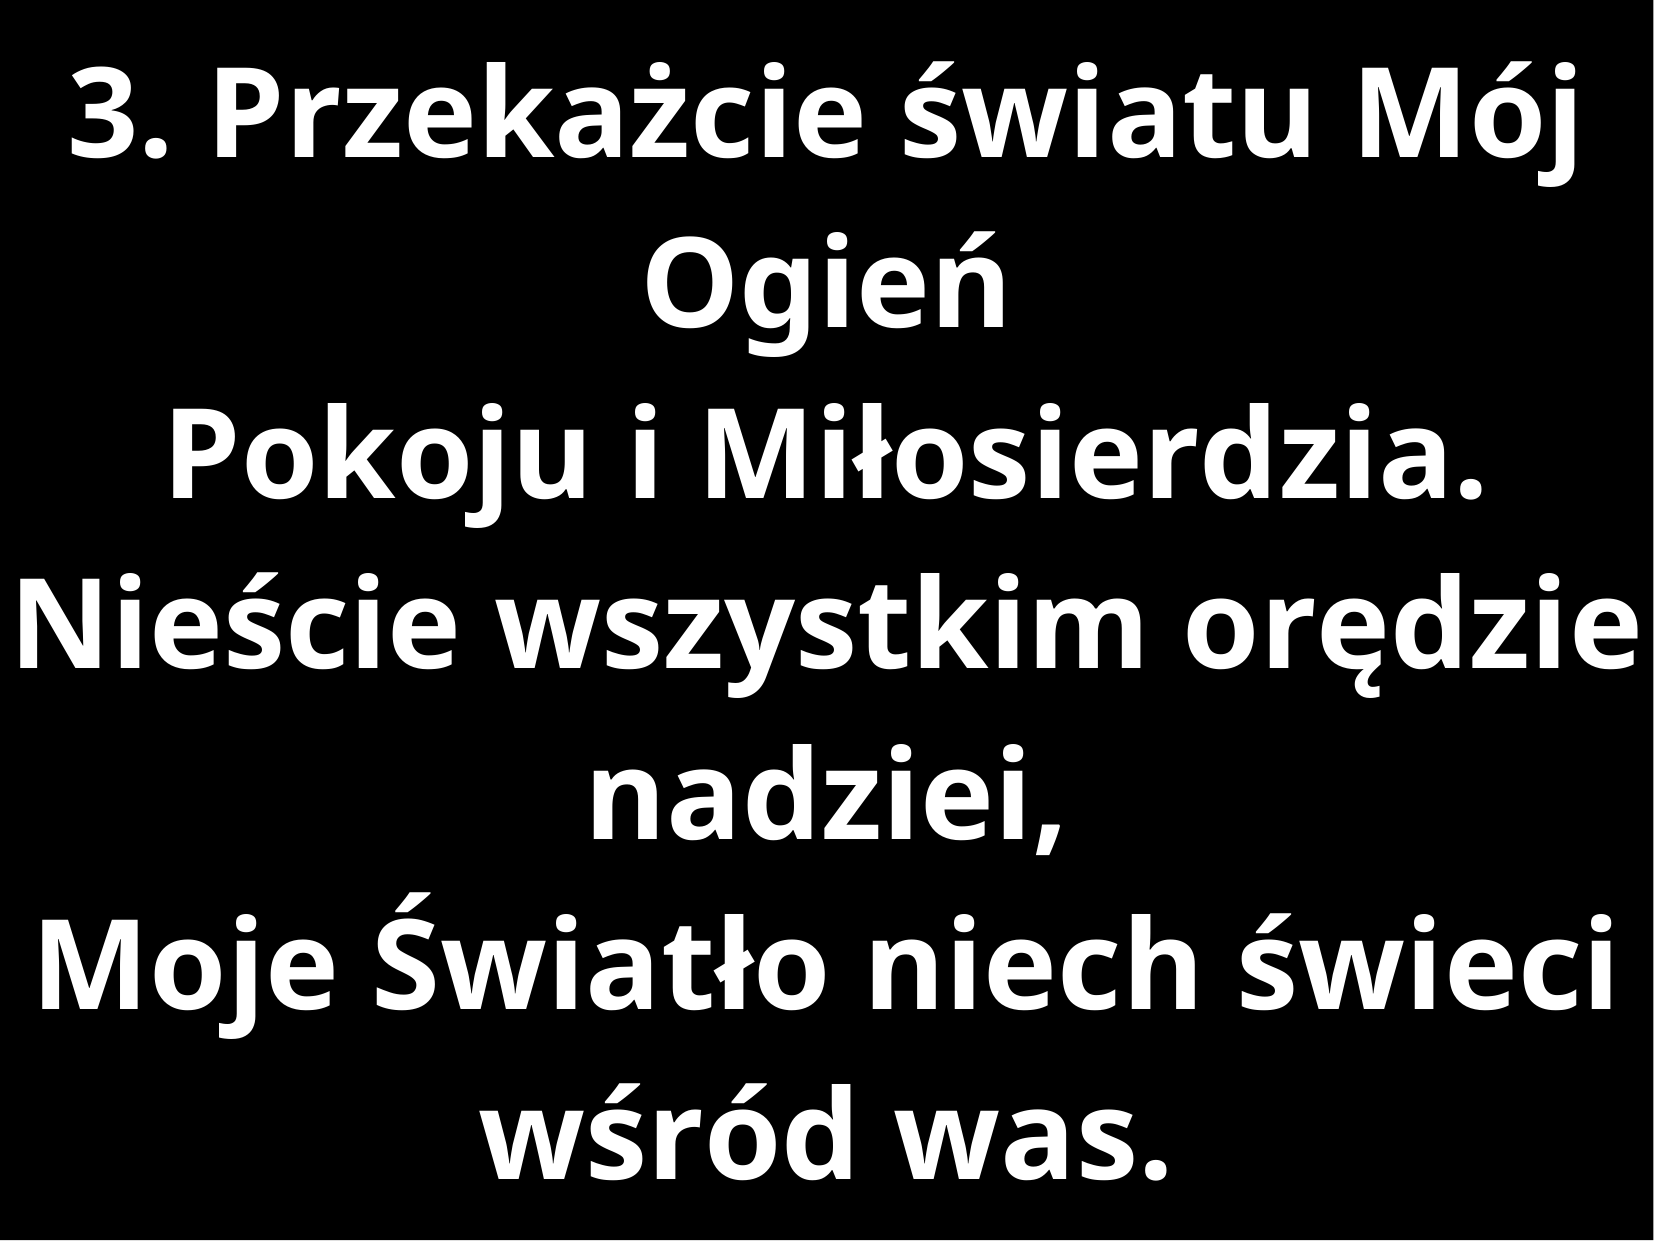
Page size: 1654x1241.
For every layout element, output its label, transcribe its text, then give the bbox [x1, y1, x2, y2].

title 3. Przekażcie światu Mój Ogień Pokoju i Miłosierdzia. Nieście wszystkim orędzie nadziei, Moje Światło niech świeci wśród was. [0, 0, 1654, 1241]
